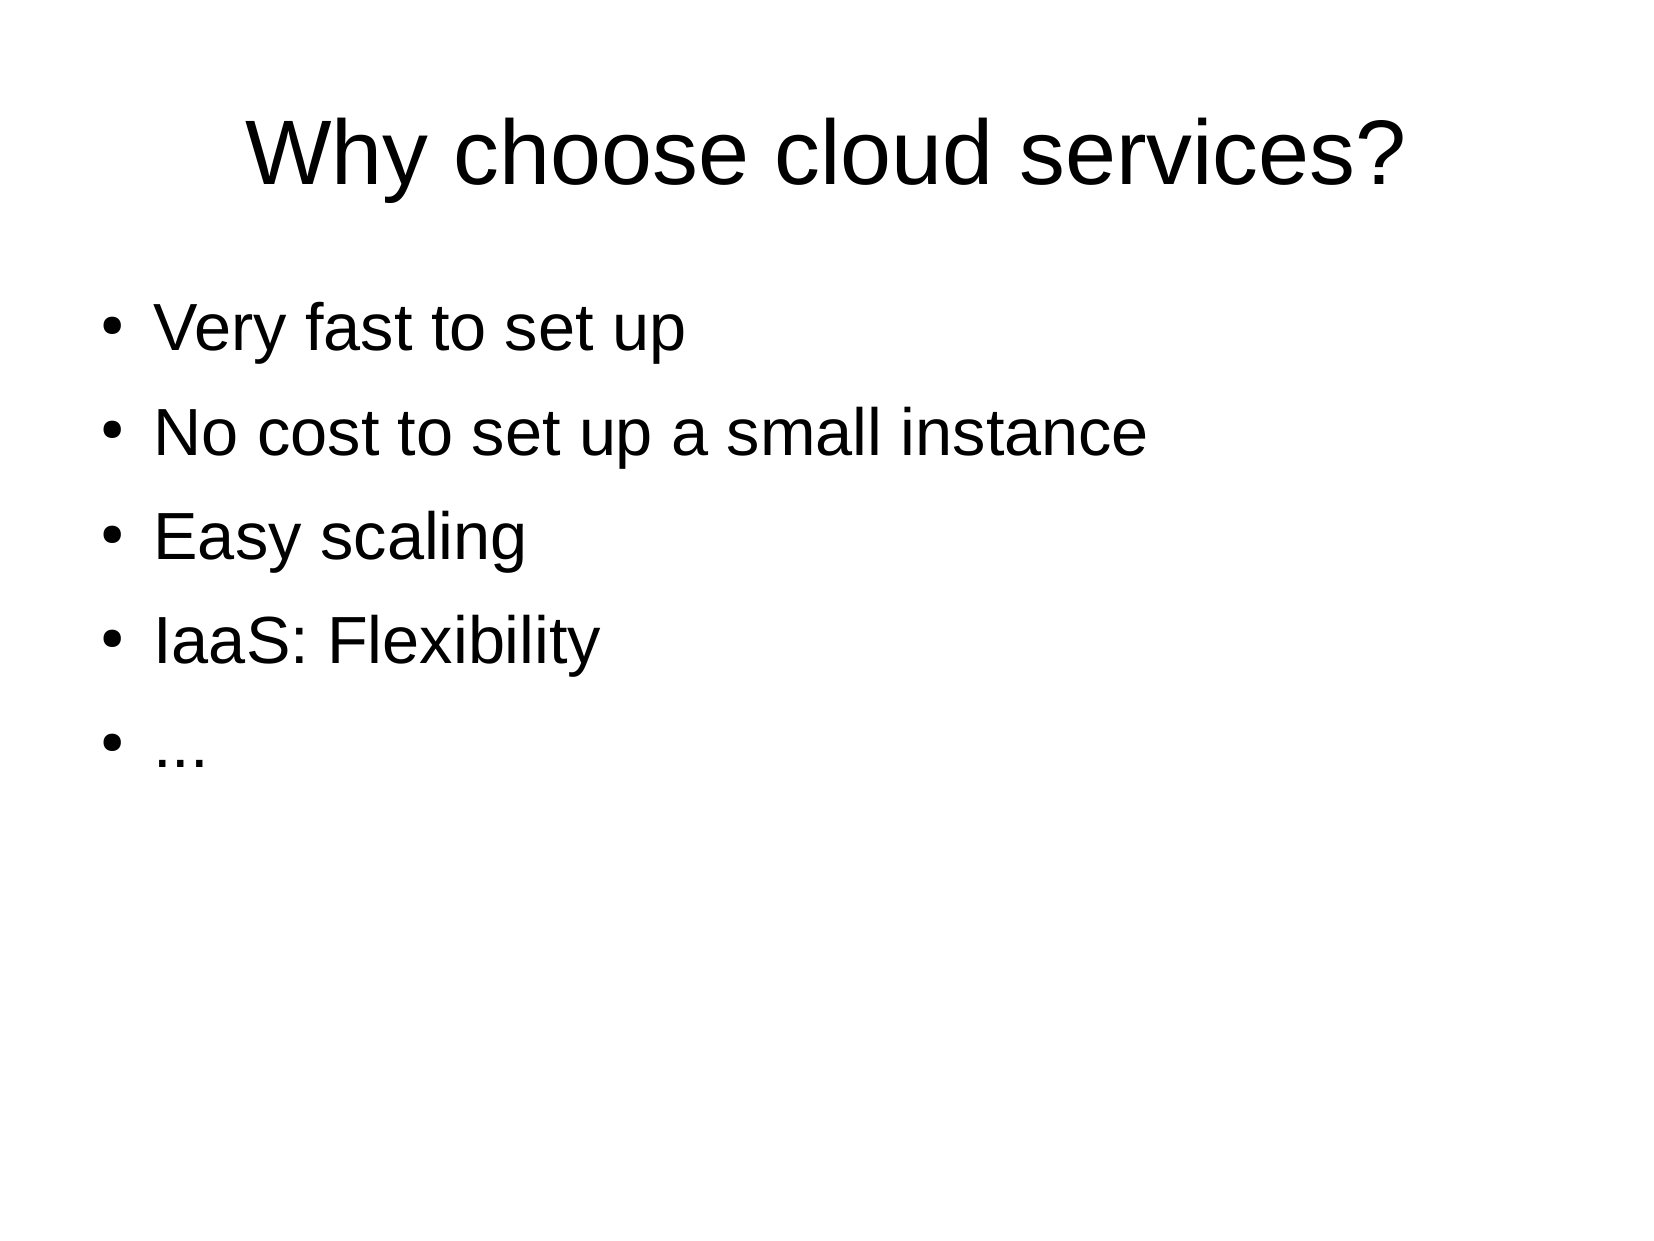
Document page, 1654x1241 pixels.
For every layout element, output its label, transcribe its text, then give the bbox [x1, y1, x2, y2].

list Very fast to set up No cost to set up a small instance Easy scaling IaaS: Flexibility ... [82, 290, 1571, 1010]
title Why choose cloud services? [82, 49, 1571, 257]
